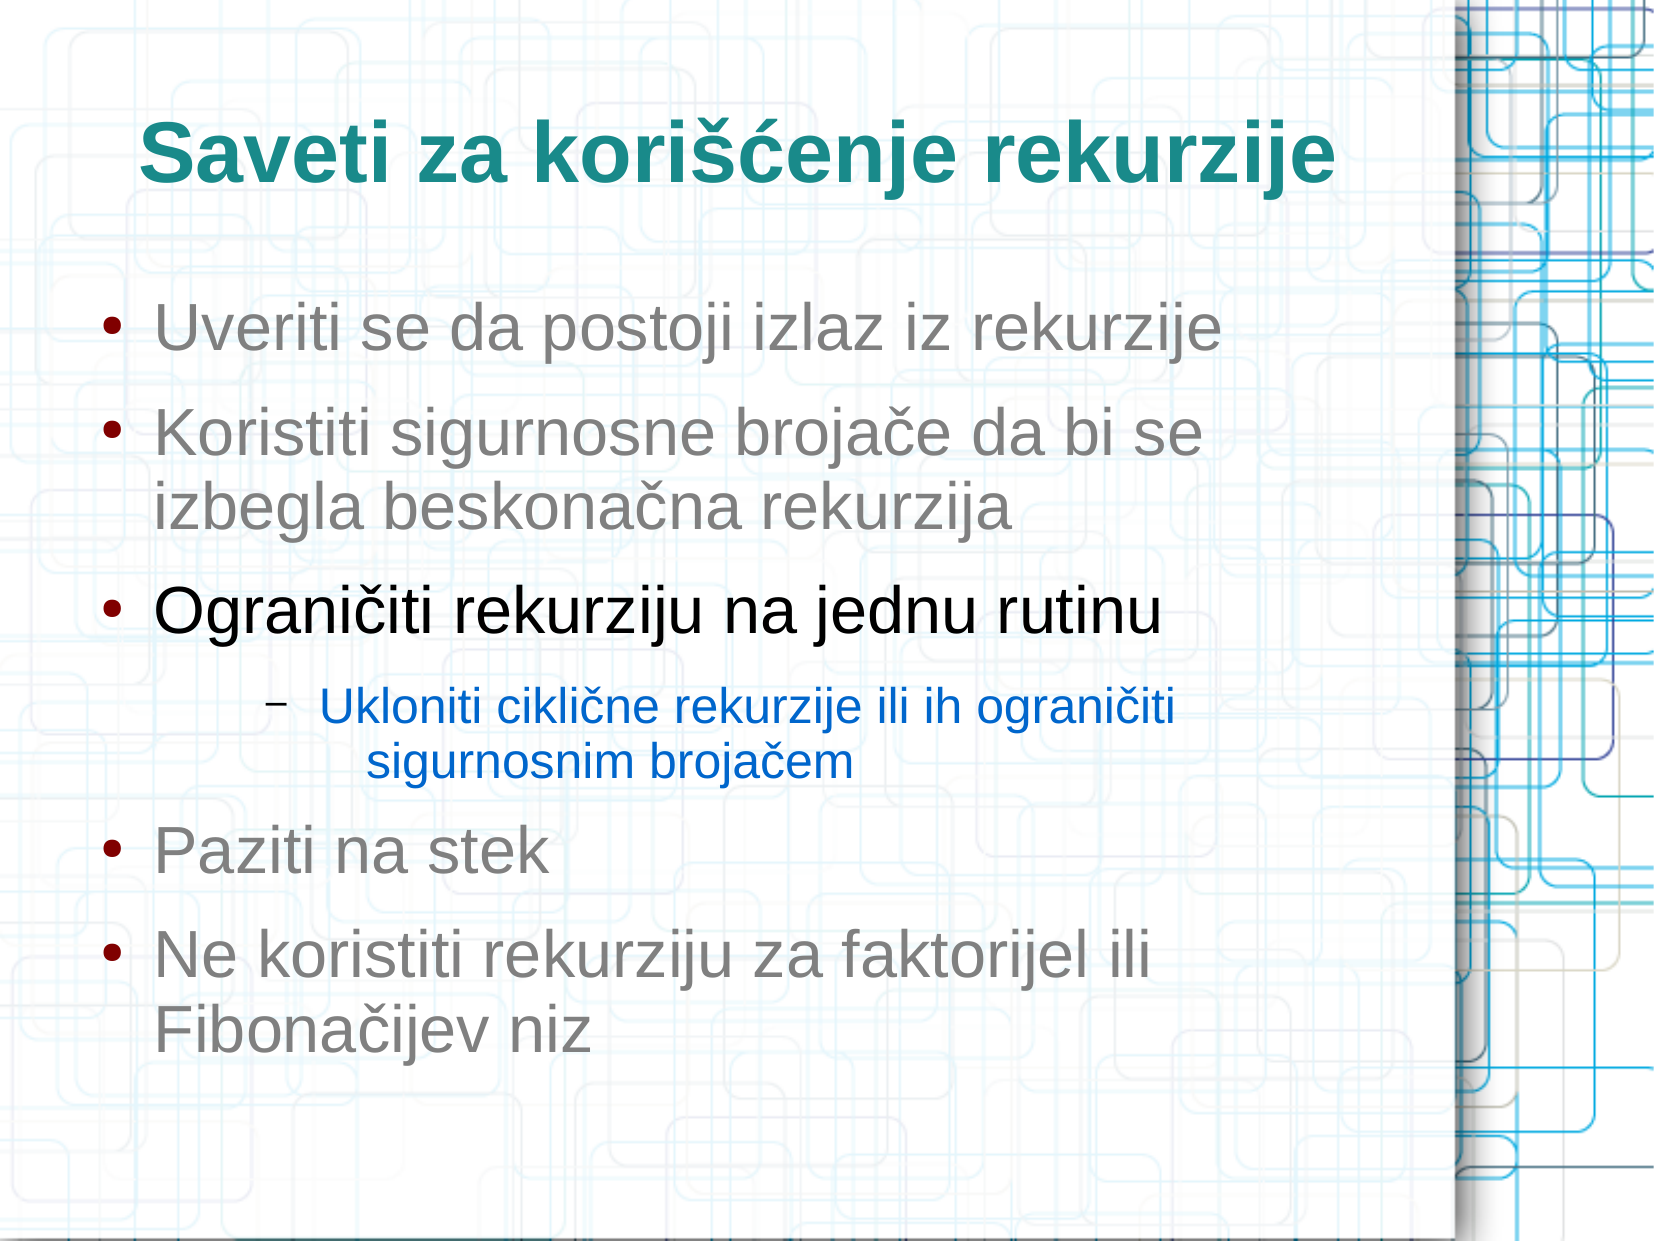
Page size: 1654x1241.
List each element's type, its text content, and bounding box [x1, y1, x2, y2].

title Saveti za korišćenje rekurzije [59, 49, 1418, 257]
picture [0, 0, 1654, 1241]
list Uveriti se da postoji izlaz iz rekurzije Koristiti sigurnosne brojače da bi se izbegla beskonačna rekurzija Ograničiti rekurziju na jednu rutinu Ukloniti ciklične rekurzije ili ih ograničiti sigurnosnim brojačem Paziti na stek Ne koristiti rekurziju za faktorijel ili Fibonačijev niz [82, 290, 1418, 1109]
